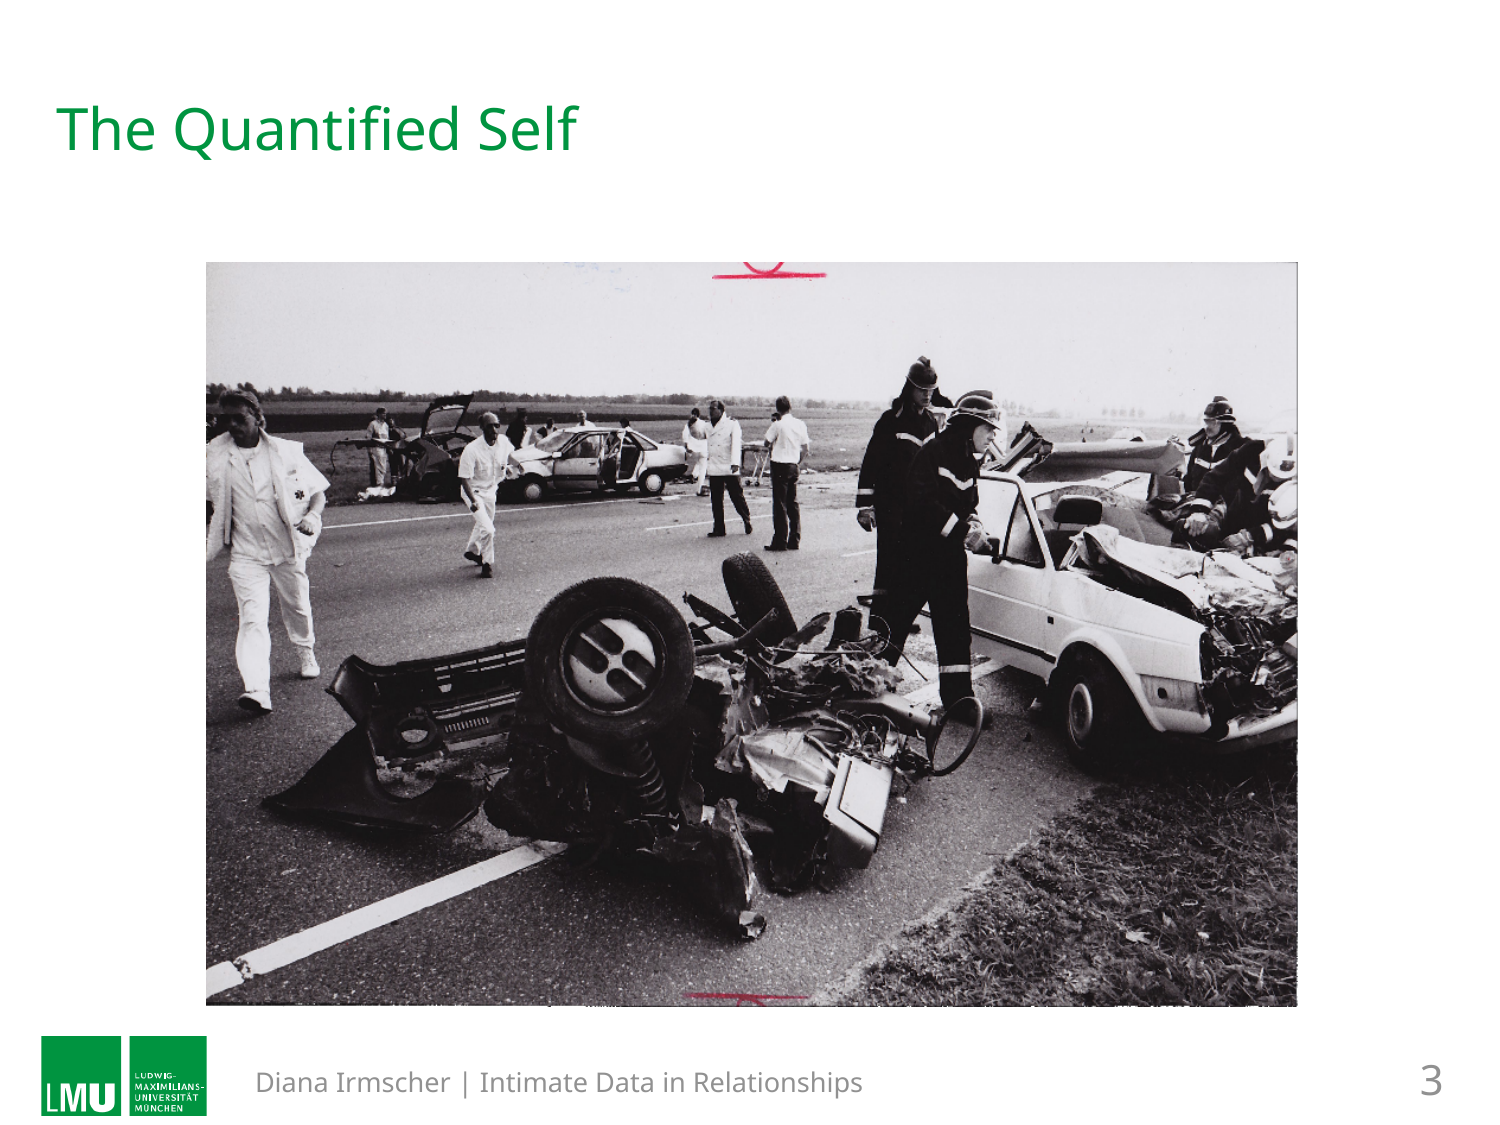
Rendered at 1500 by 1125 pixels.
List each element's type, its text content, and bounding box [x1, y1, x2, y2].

picture [206, 262, 1299, 1007]
footer Diana Irmscher | Intimate Data in Relationships [240, 1046, 963, 1117]
slide_number 20 [1014, 1046, 1459, 1117]
title The Quantified Self [41, 37, 1459, 217]
